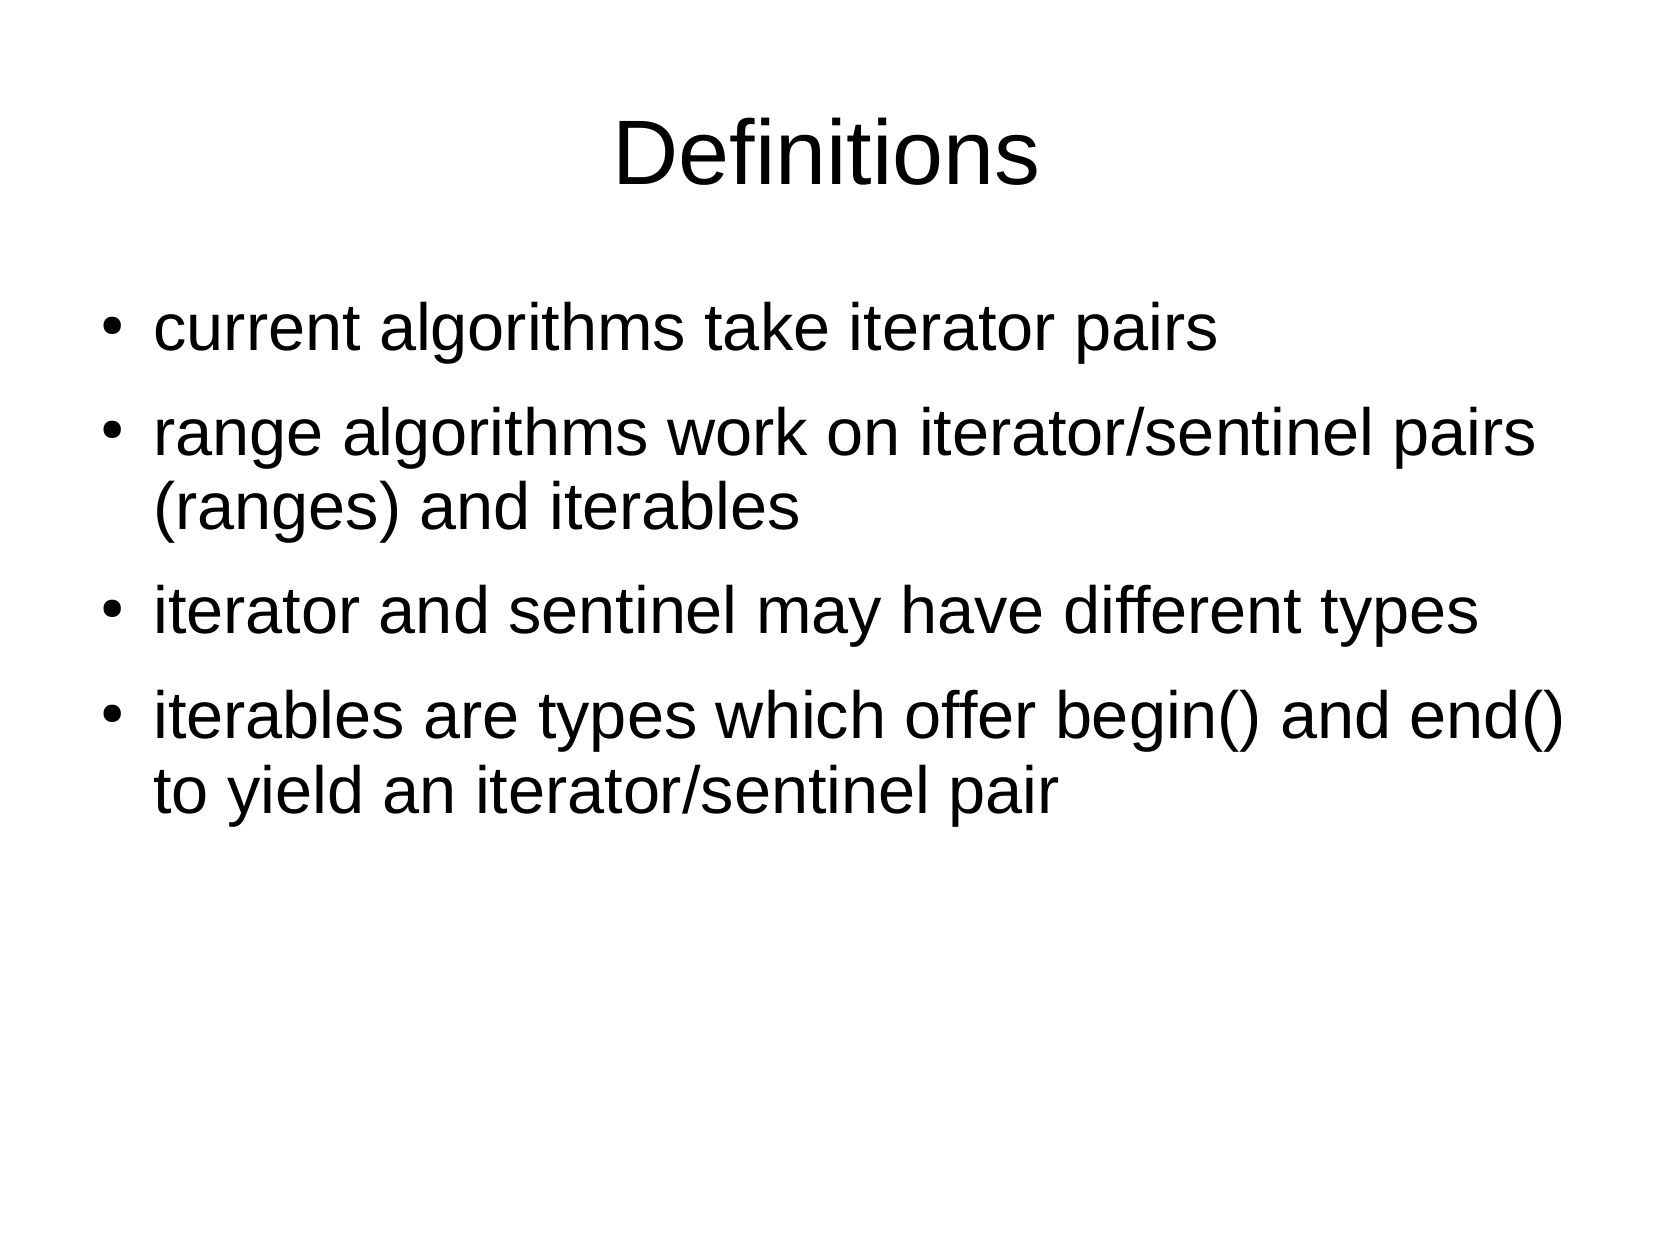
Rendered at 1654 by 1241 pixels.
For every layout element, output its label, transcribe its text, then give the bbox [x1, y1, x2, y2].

title Definitions [82, 49, 1571, 257]
list current algorithms take iterator pairs range algorithms work on iterator/sentinel pairs (ranges) and iterables iterator and sentinel may have different types iterables are types which offer begin() and end() to yield an iterator/sentinel pair [82, 290, 1571, 1010]
